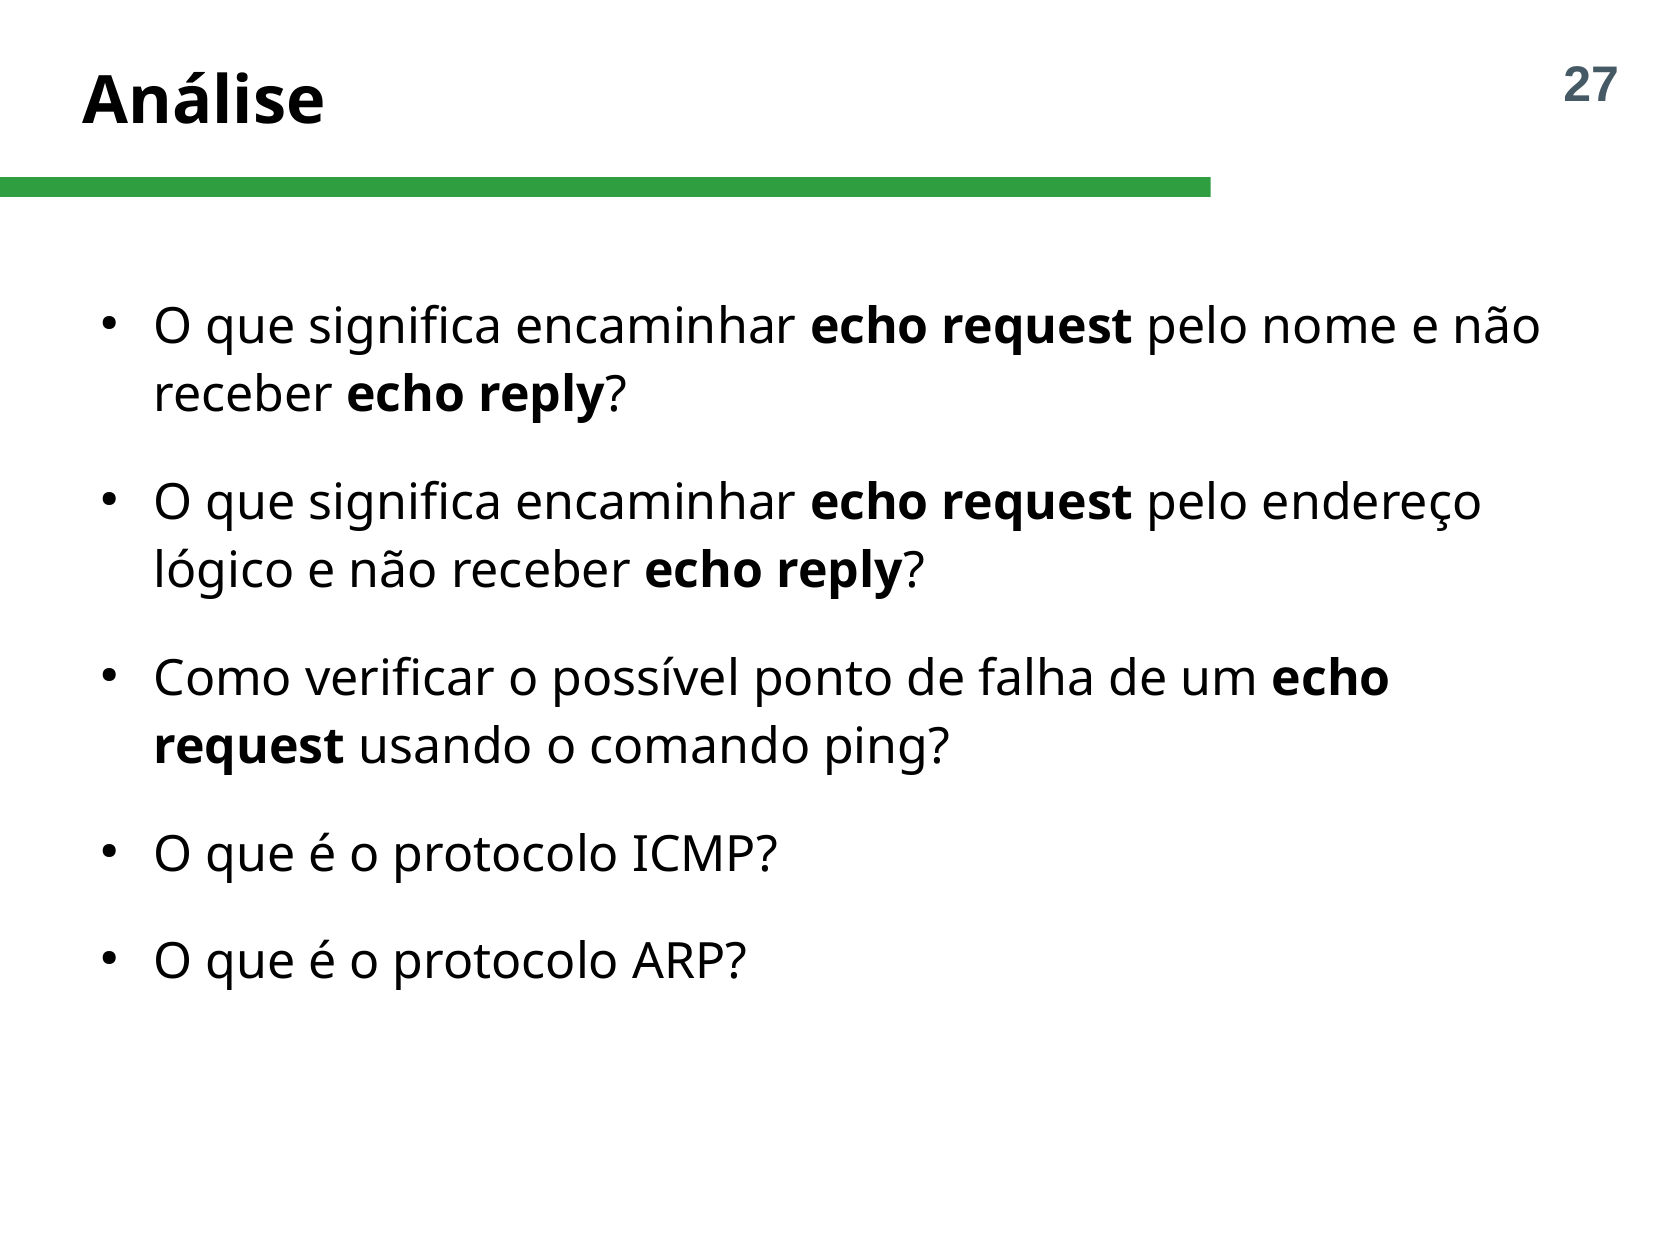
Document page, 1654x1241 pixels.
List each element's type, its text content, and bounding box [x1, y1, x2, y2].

list O que significa encaminhar echo request pelo nome e não receber echo reply? O que significa encaminhar echo request pelo endereço lógico e não receber echo reply? Como verificar o possível ponto de falha de um echo request usando o comando ping? O que é o protocolo ICMP? O que é o protocolo ARP? [82, 290, 1571, 1216]
title Análise [82, 0, 1152, 202]
